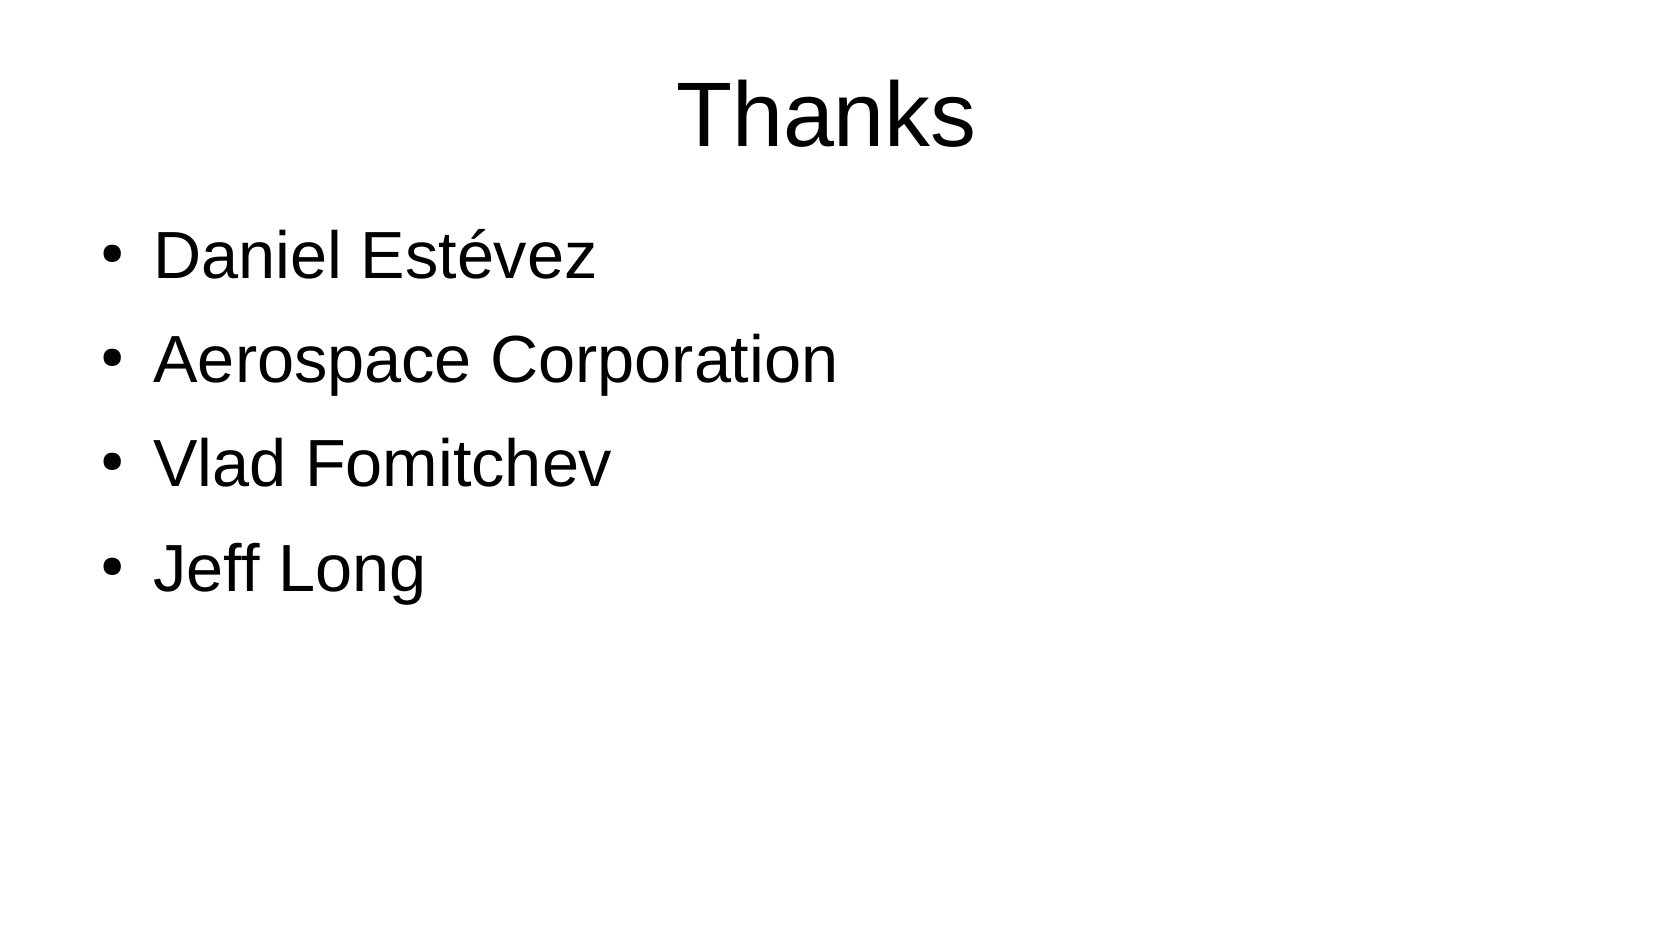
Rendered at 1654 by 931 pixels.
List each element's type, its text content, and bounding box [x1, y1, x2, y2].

list Daniel Estévez Aerospace Corporation Vlad Fomitchev Jeff Long [82, 217, 1571, 758]
title Thanks [82, 37, 1571, 193]
